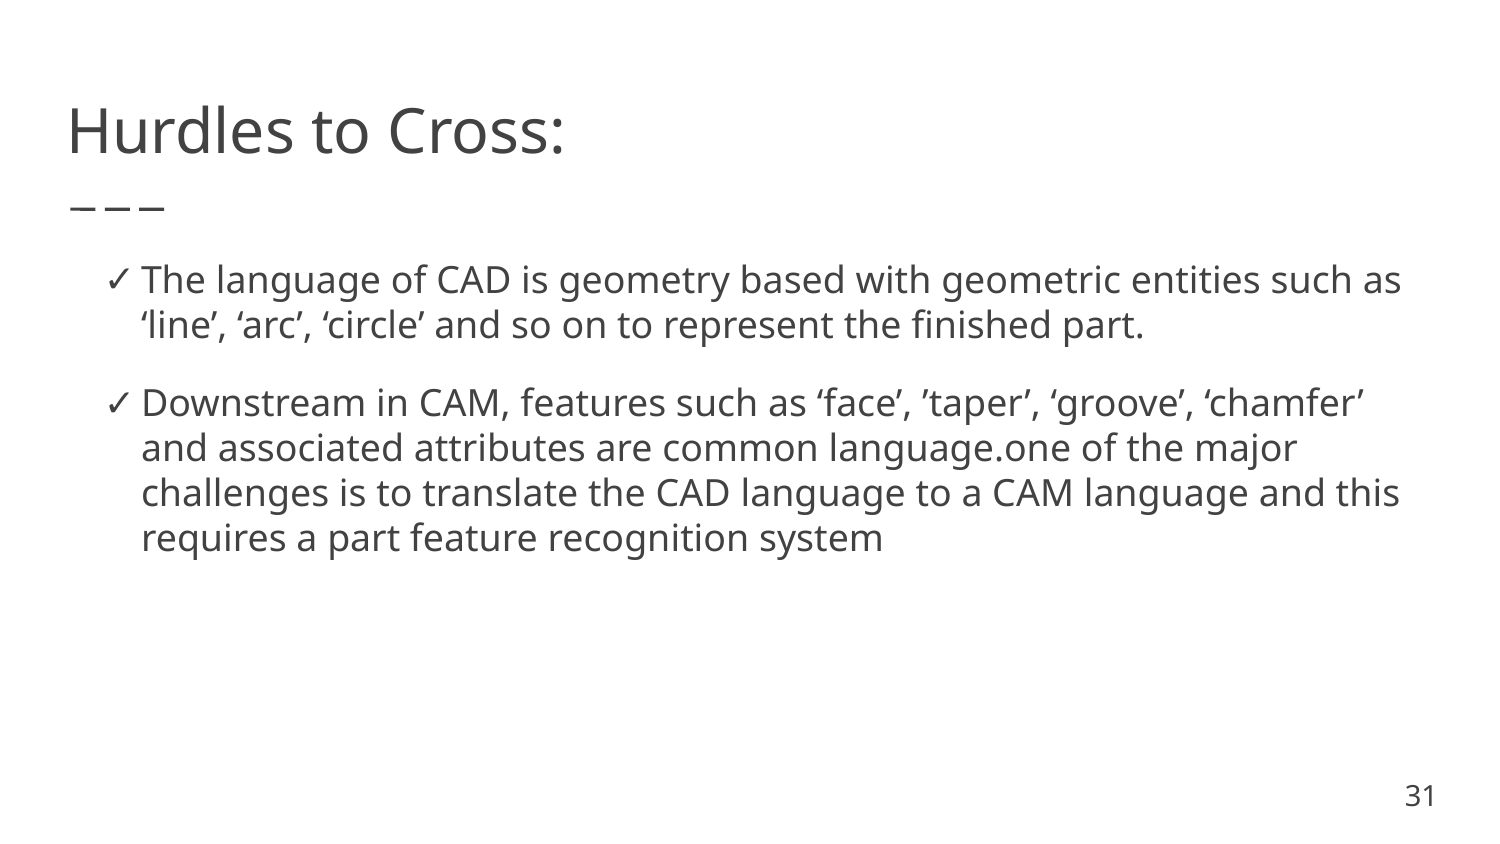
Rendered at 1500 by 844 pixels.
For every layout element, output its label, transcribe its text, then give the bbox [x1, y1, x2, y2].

title Hurdles to Cross: [51, 61, 1449, 182]
list The language of CAD is geometry based with geometric entities such as ‘line’, ‘arc’, ‘circle’ and so on to represent the finished part. Downstream in CAM, features such as ‘face’, ’taper’, ‘groove’, ‘chamfer’ and associated attributes are common language.one of the major challenges is to translate the CAD language to a CAM language and this requires a part feature recognition system [51, 240, 1449, 807]
slide_number <number> [1389, 764, 1480, 830]
